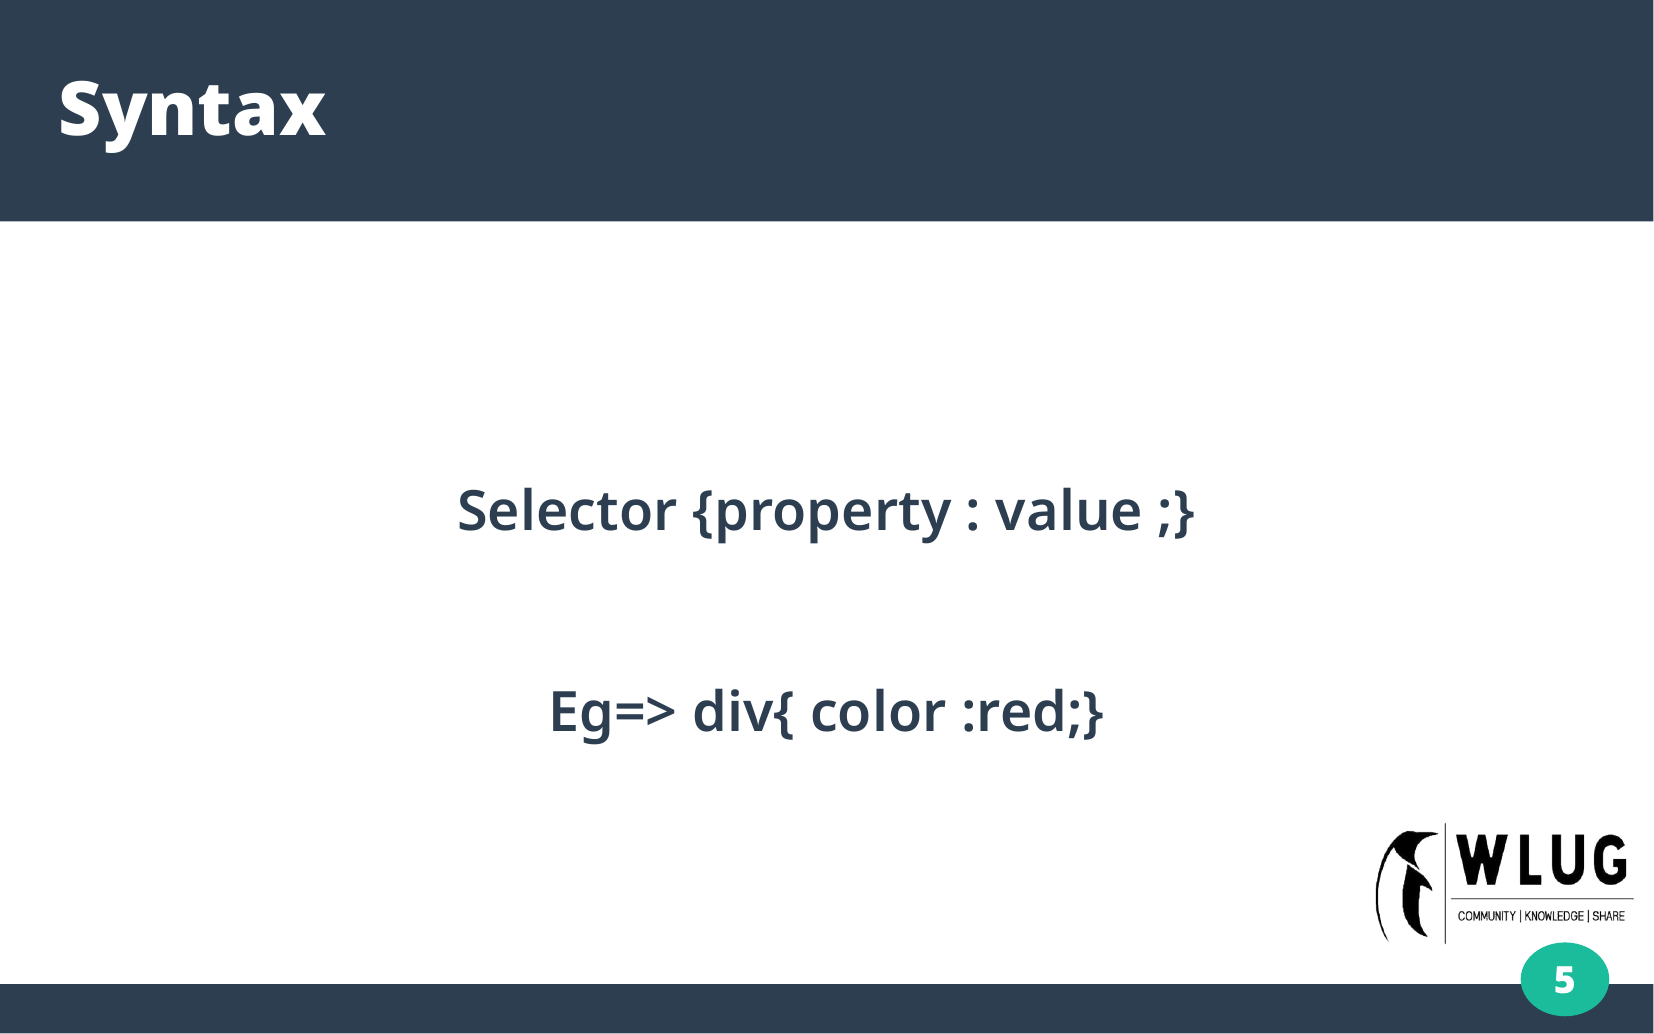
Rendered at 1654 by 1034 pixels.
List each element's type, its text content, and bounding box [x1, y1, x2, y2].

title Syntax [59, 41, 1595, 173]
list Selector {property : value ;} Eg=> div{ color :red;} [59, 270, 1595, 960]
picture [1358, 814, 1643, 950]
